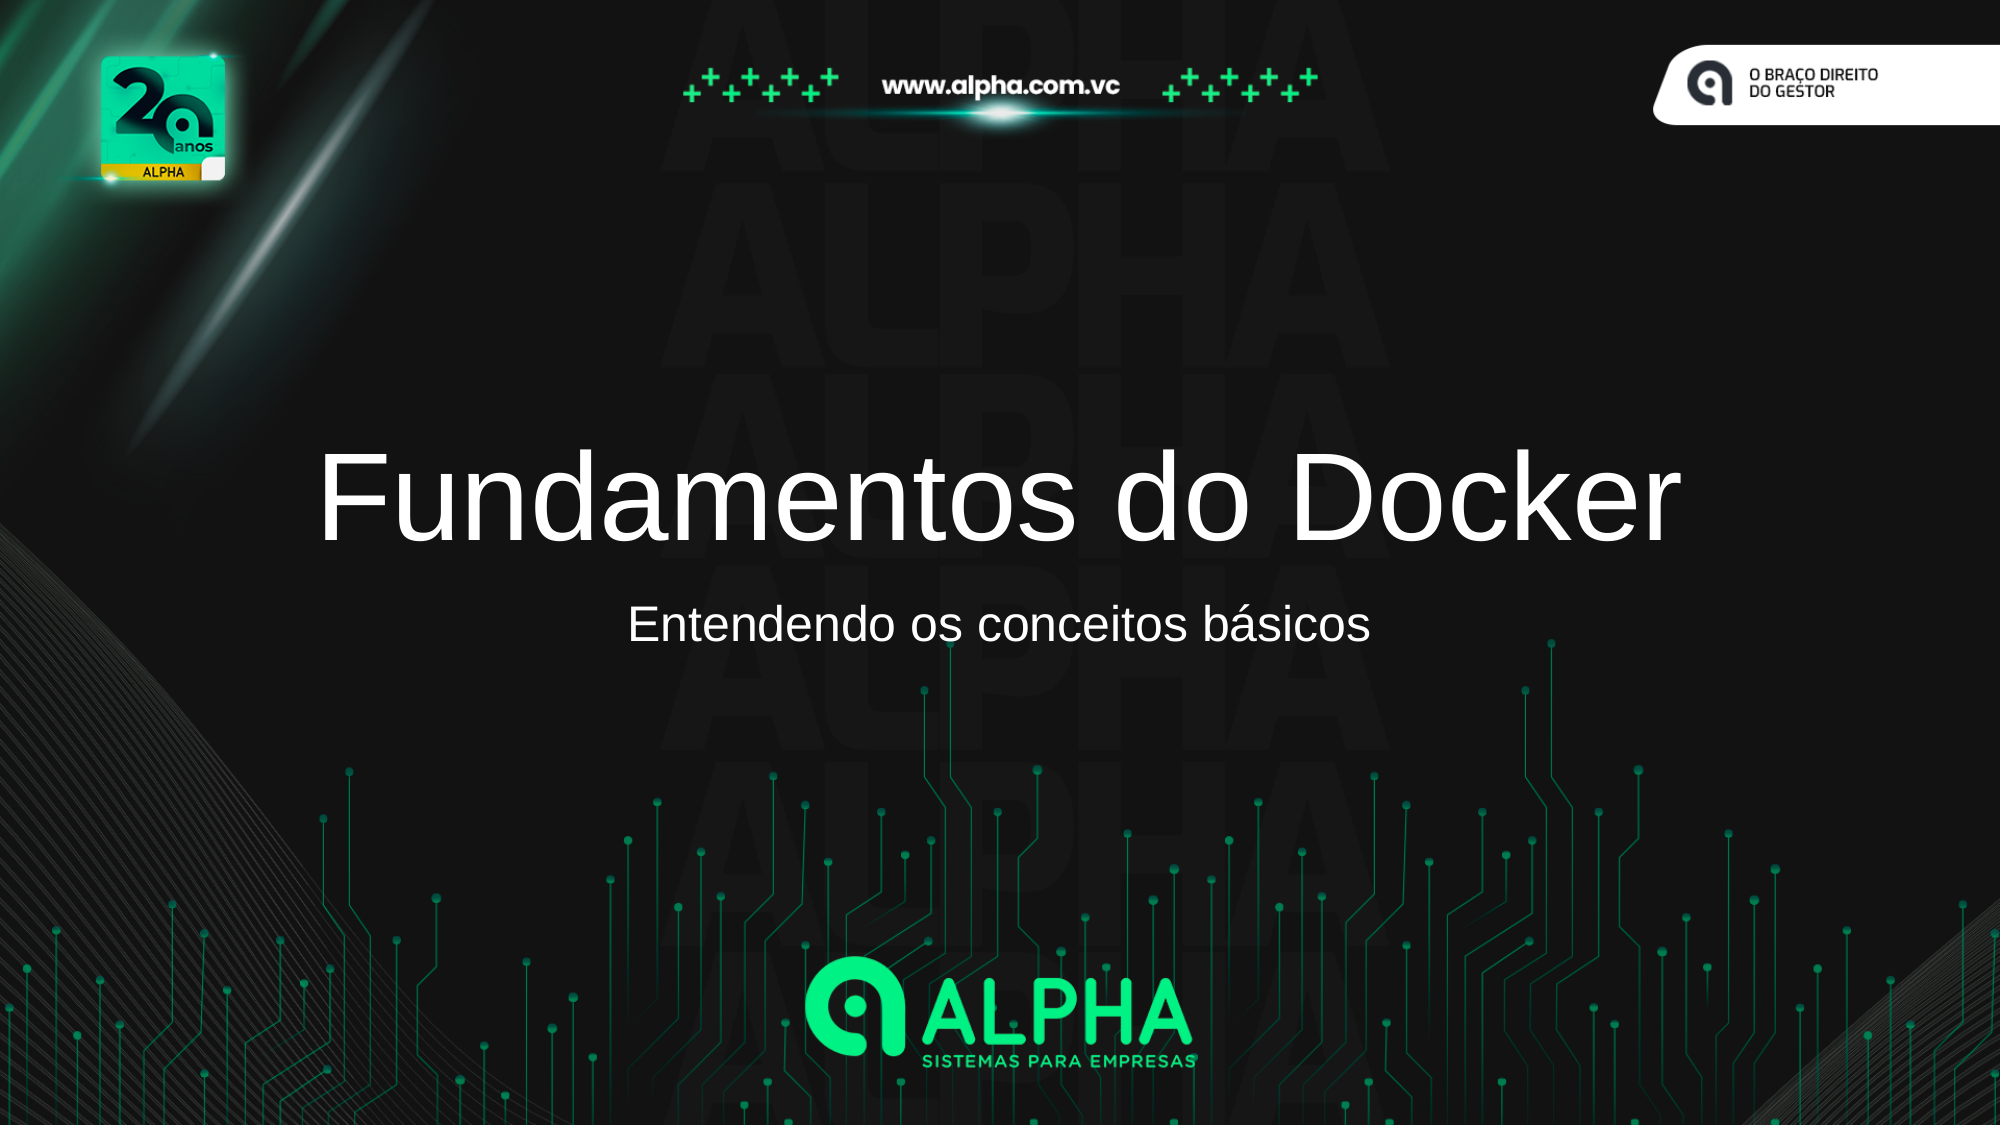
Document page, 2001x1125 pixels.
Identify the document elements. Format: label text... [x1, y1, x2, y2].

text_box Entendendo os conceitos básicos [249, 590, 1750, 862]
text_box Fundamentos do Docker [249, 184, 1750, 576]
picture [0, 0, 2000, 1125]
